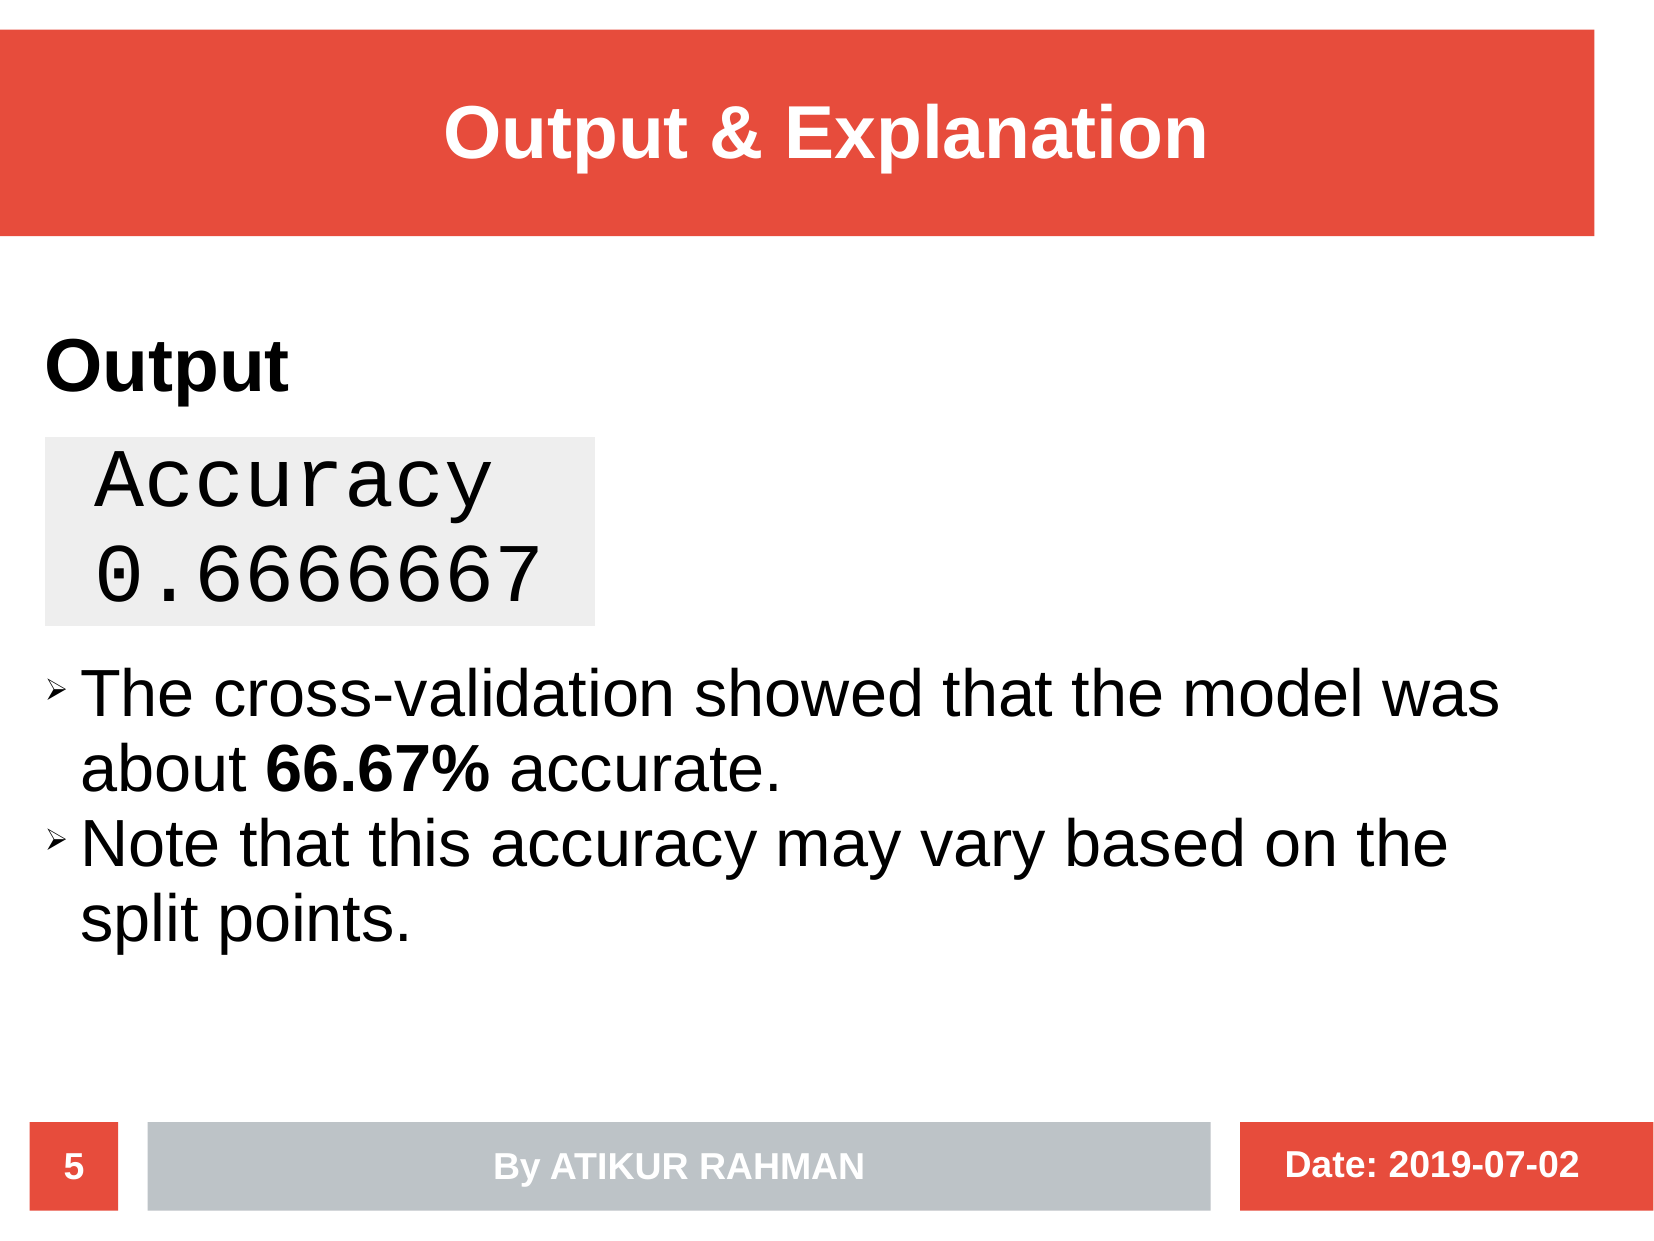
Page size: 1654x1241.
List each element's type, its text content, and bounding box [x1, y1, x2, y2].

text_box Output Accuracy 0.6666667 The cross-validation showed that the model was about 66.67% accurate. Note that this accuracy may vary based on the split points. [30, 315, 1621, 1059]
title Output & Explanation [266, 59, 1388, 207]
